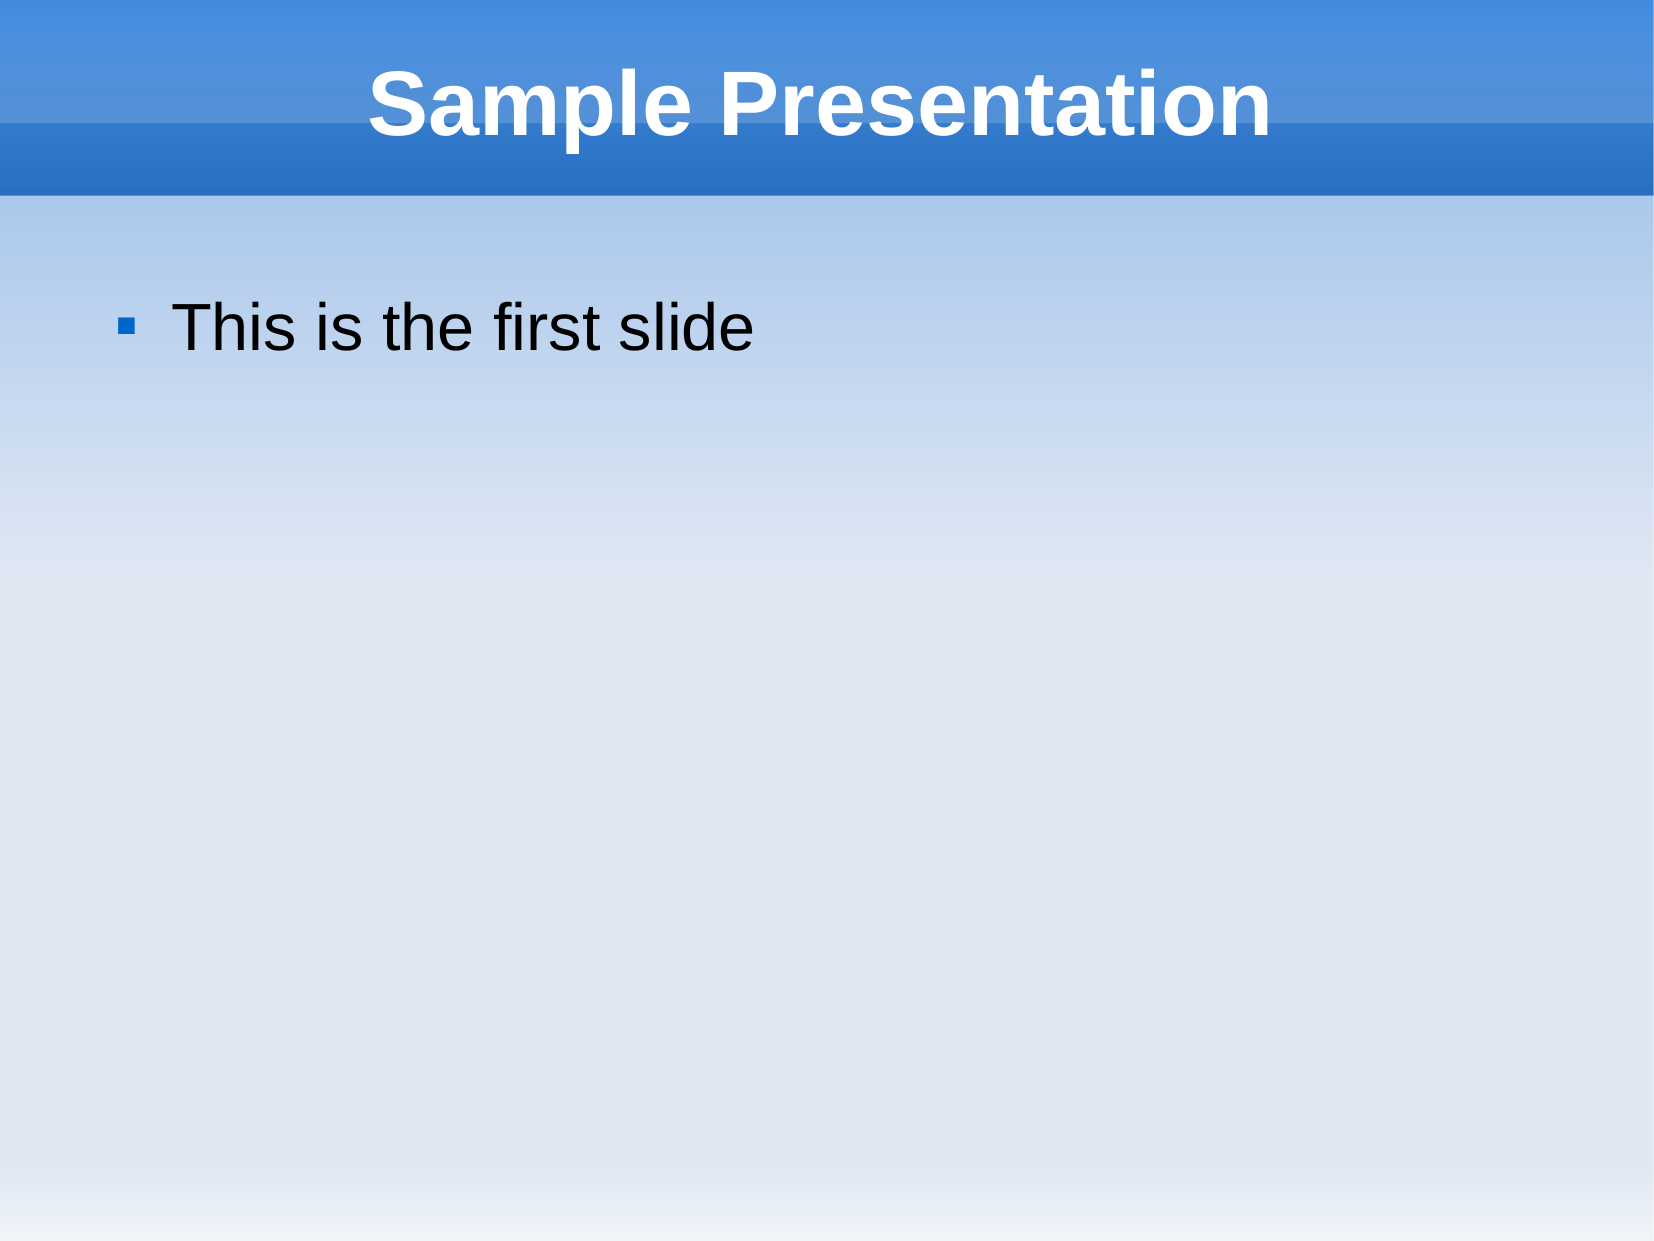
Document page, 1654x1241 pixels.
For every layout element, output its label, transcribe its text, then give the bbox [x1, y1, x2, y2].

picture [0, 0, 1654, 1241]
title Sample Presentation [76, 0, 1565, 208]
list This is the first slide [82, 290, 1571, 1109]
